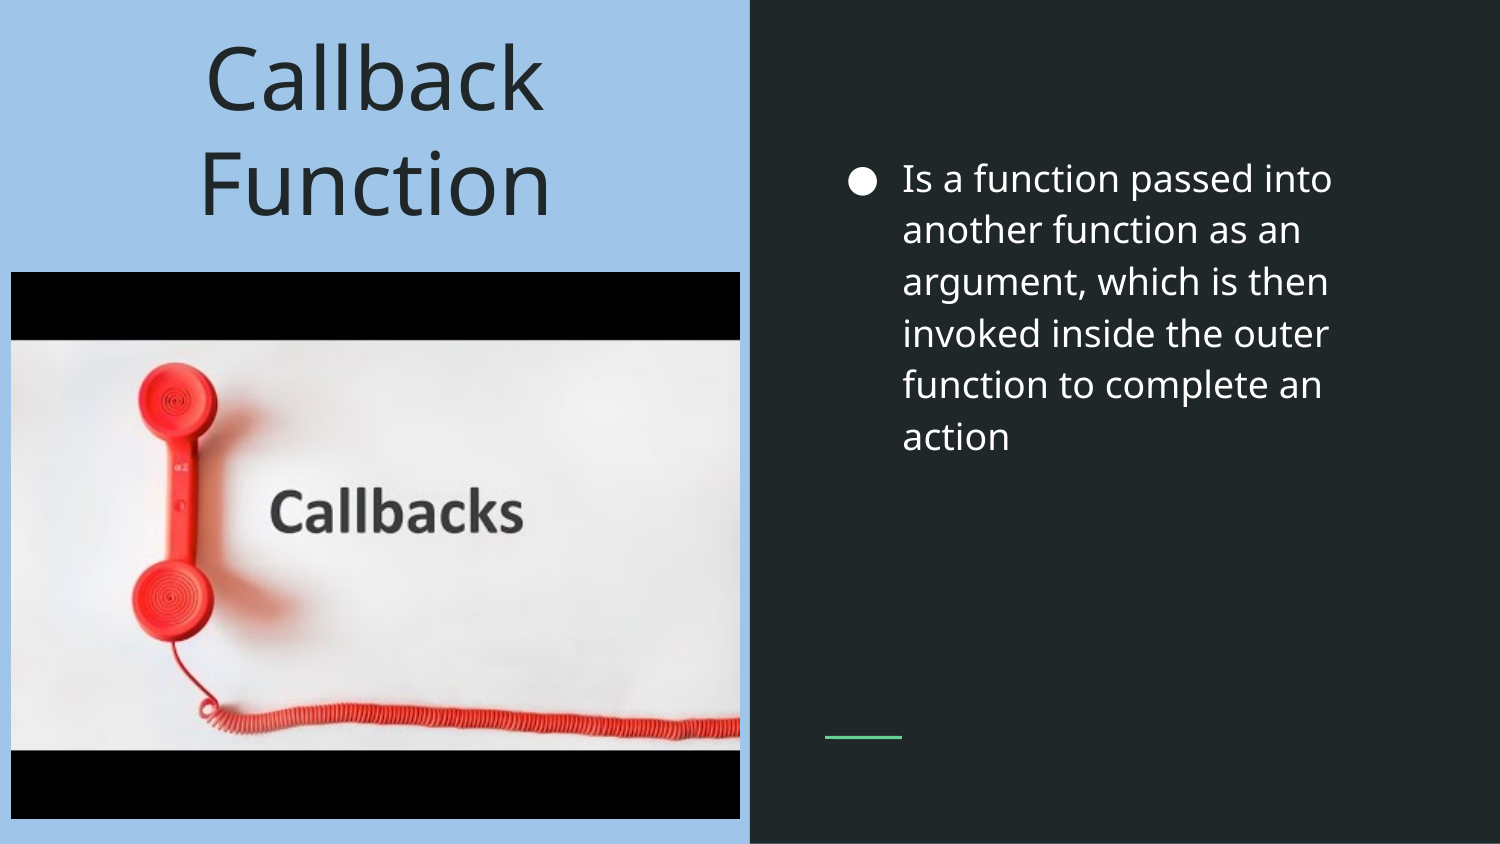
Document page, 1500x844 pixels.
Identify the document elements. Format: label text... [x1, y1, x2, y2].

list Is a function passed into another function as an argument, which is then invoked inside the outer function to complete an action [812, 0, 1442, 607]
picture [11, 272, 740, 819]
title Callback Function [43, 0, 708, 248]
